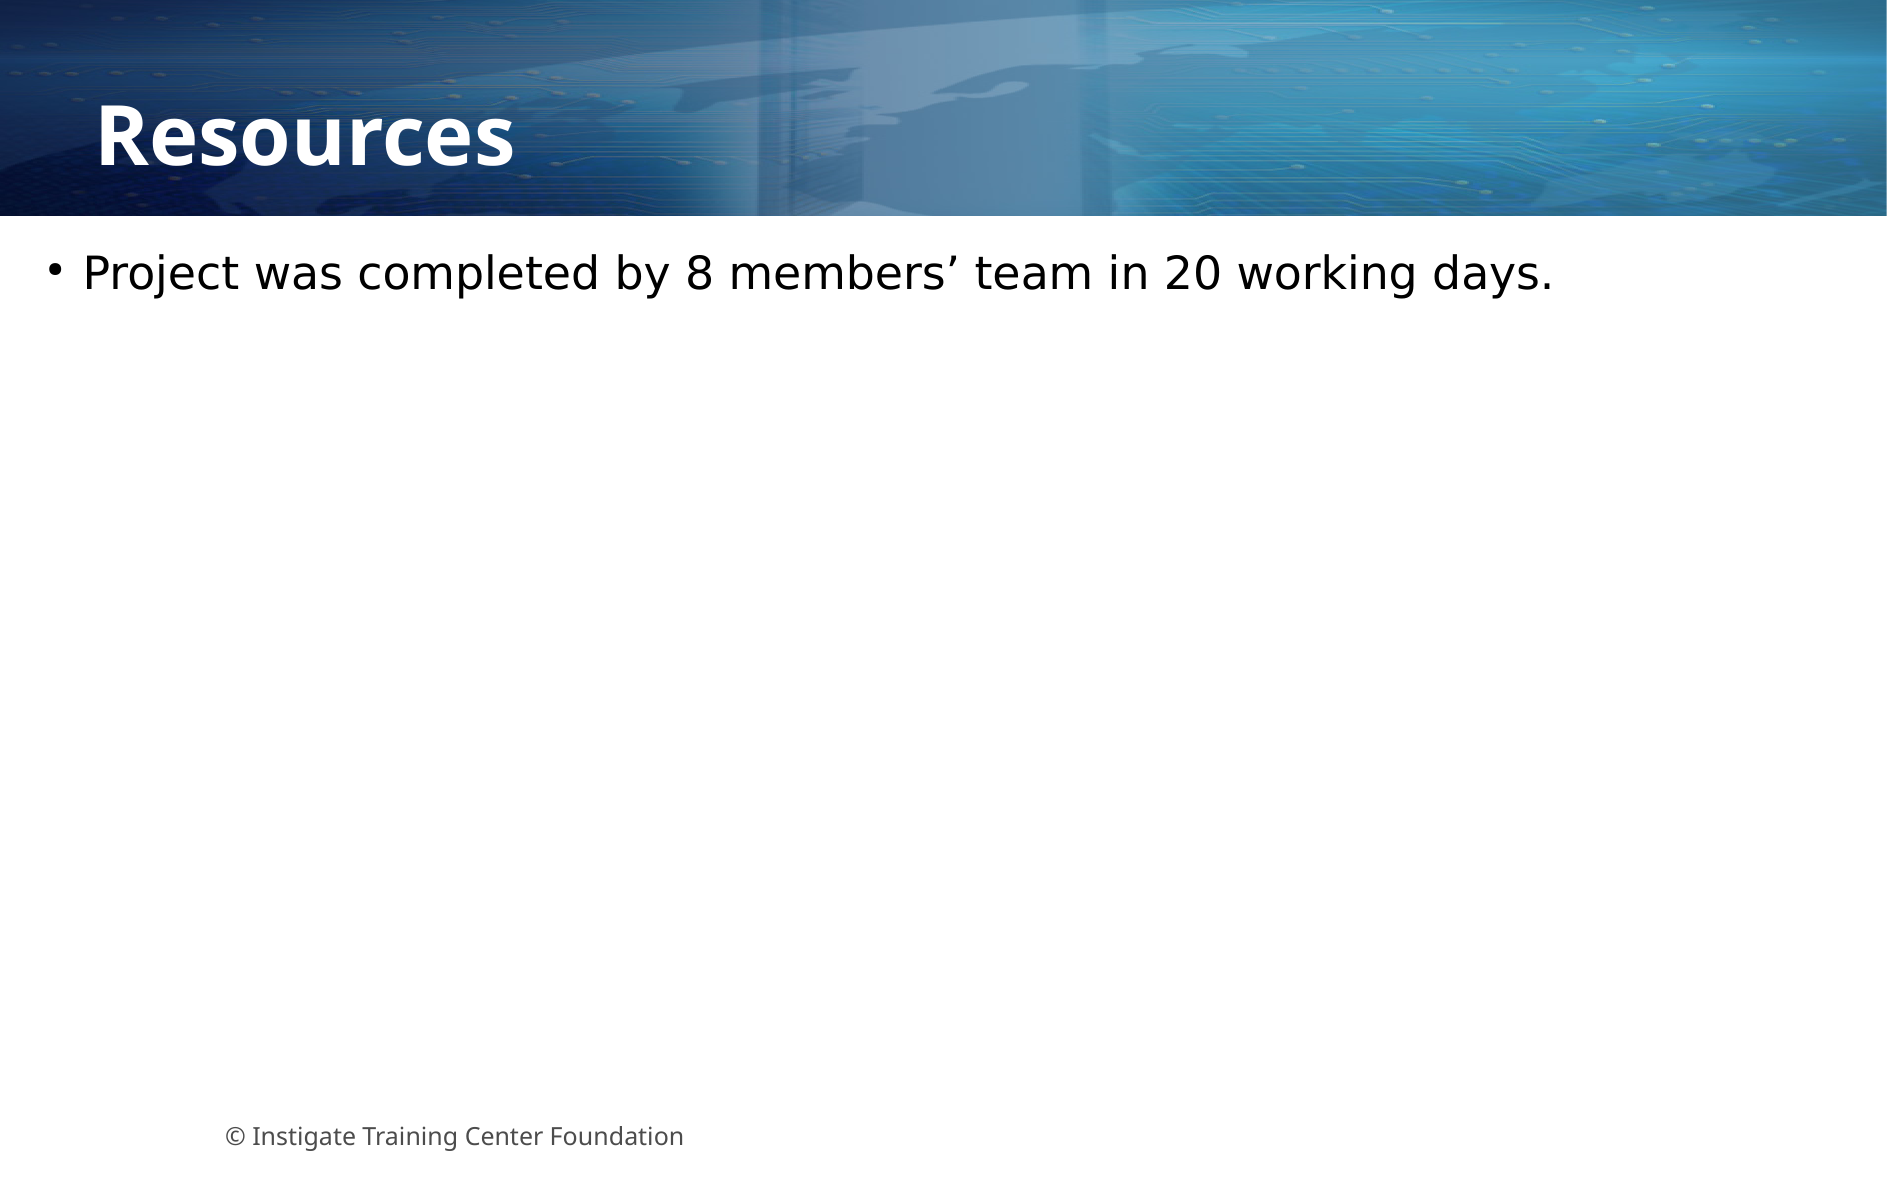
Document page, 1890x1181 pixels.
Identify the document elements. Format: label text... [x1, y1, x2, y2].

text_box Resources [94, 54, 1793, 210]
text_box Project was completed by 8 members’ team in 20 working days. [47, 243, 1819, 1009]
picture [0, 0, 1887, 216]
